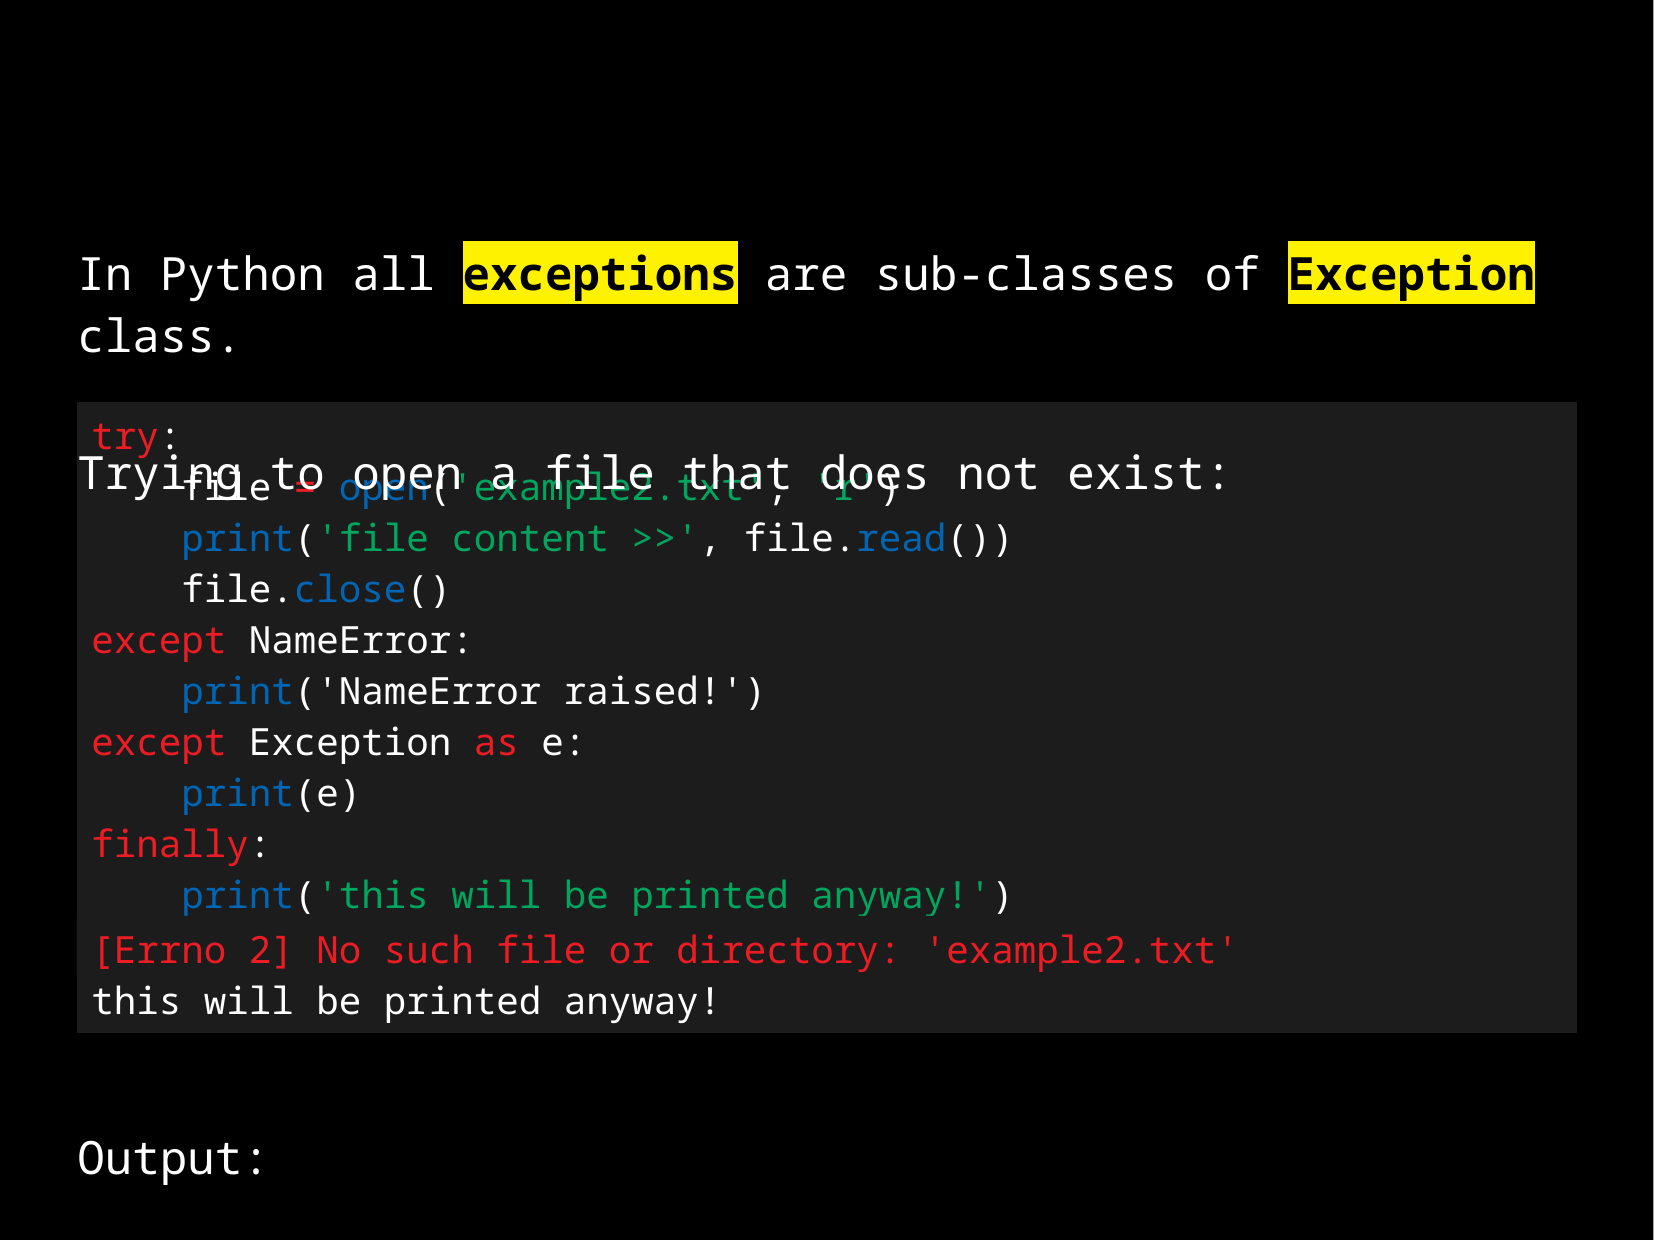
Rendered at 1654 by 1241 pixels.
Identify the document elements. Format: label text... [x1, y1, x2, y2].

text_box [Errno 2] No such file or directory: 'example2.txt' this will be printed anyway! [76, 915, 1577, 1007]
text_box In Python all exceptions are sub-classes of Exception class. Trying to open a file that does not exist: Output: [62, 233, 1591, 971]
